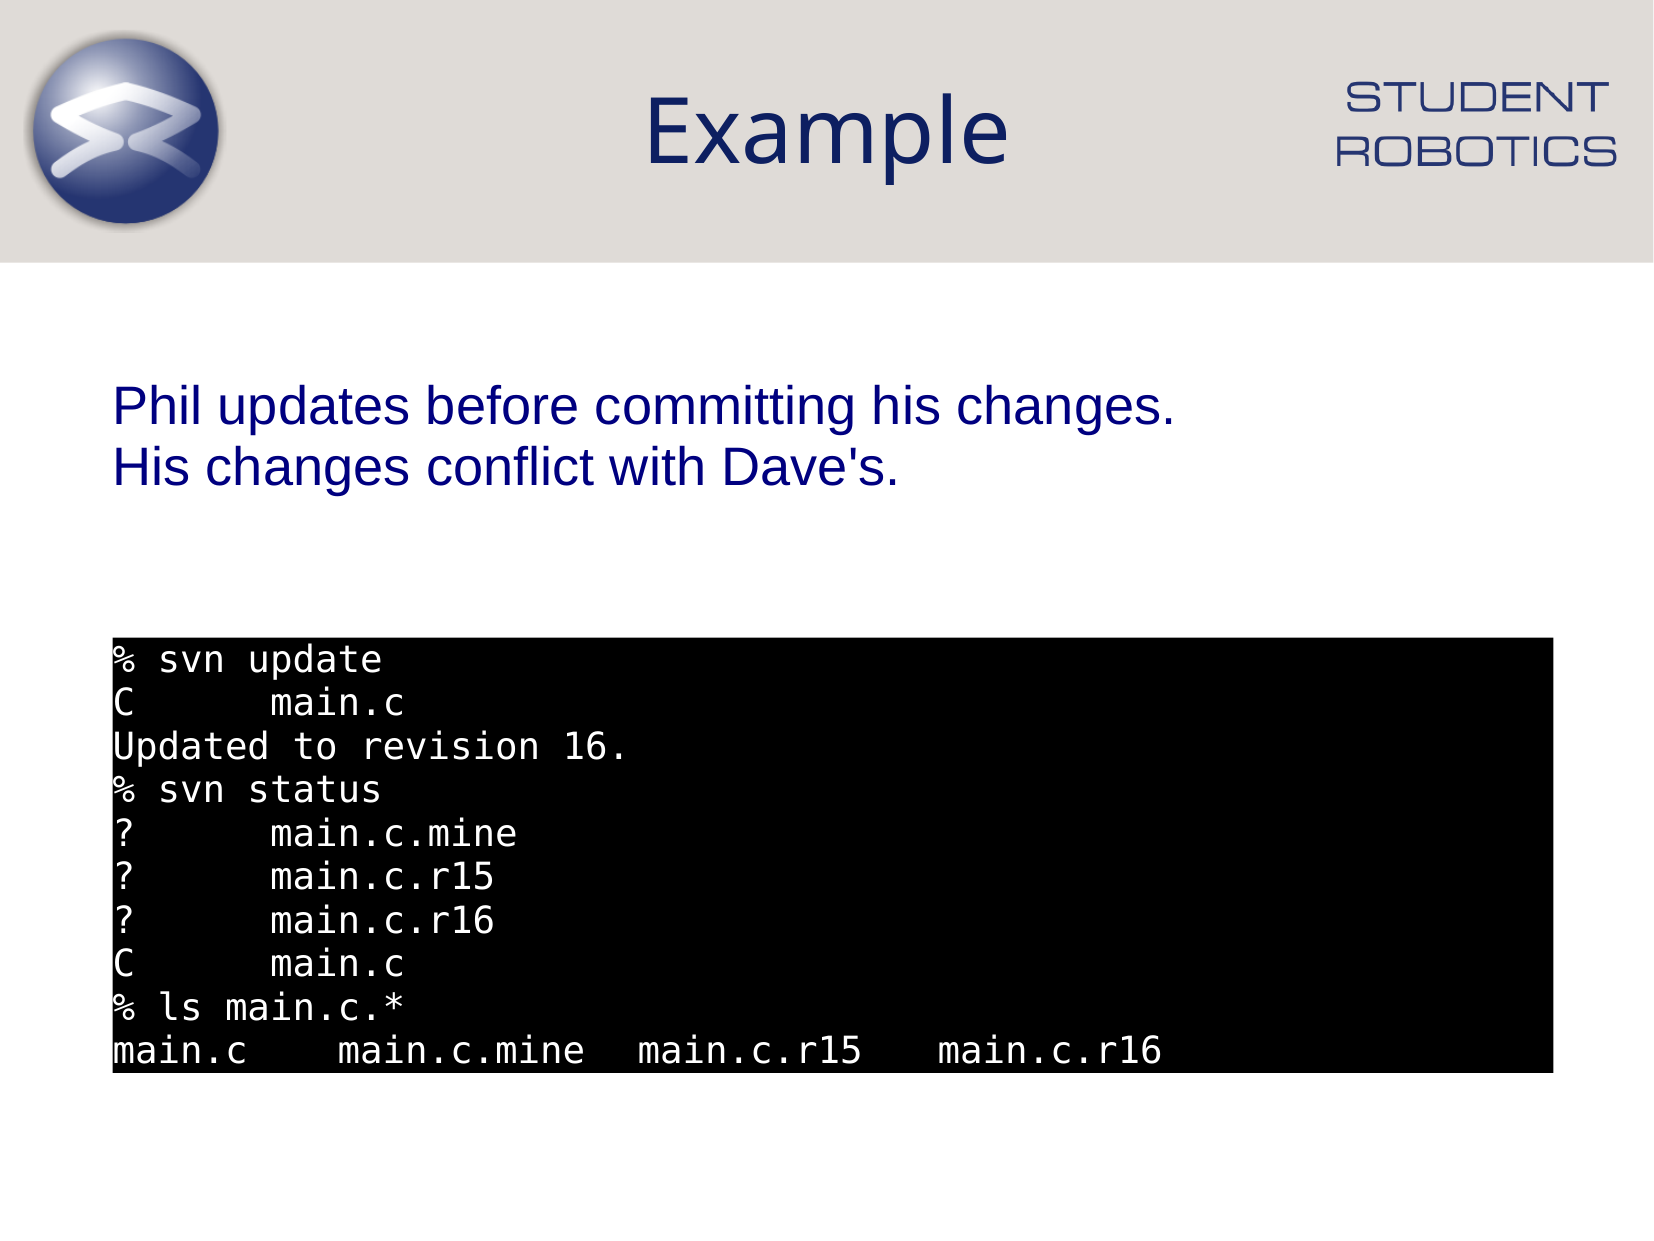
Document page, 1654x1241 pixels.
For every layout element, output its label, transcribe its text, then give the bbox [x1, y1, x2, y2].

picture [9, 19, 82, 245]
text_box % svn update C main.c Updated to revision 16. % svn status ? main.c.mine ? main.c.r15 ? main.c.r16 C main.c % ls main.c.* main.c main.c.mine main.c.r15 main.c.r16 [112, 637, 1554, 1073]
title Example [82, 7, 1571, 250]
text_box Phil updates before committing his changes. His changes conflict with Dave's. [112, 375, 1209, 511]
picture [1571, 68, 1633, 174]
